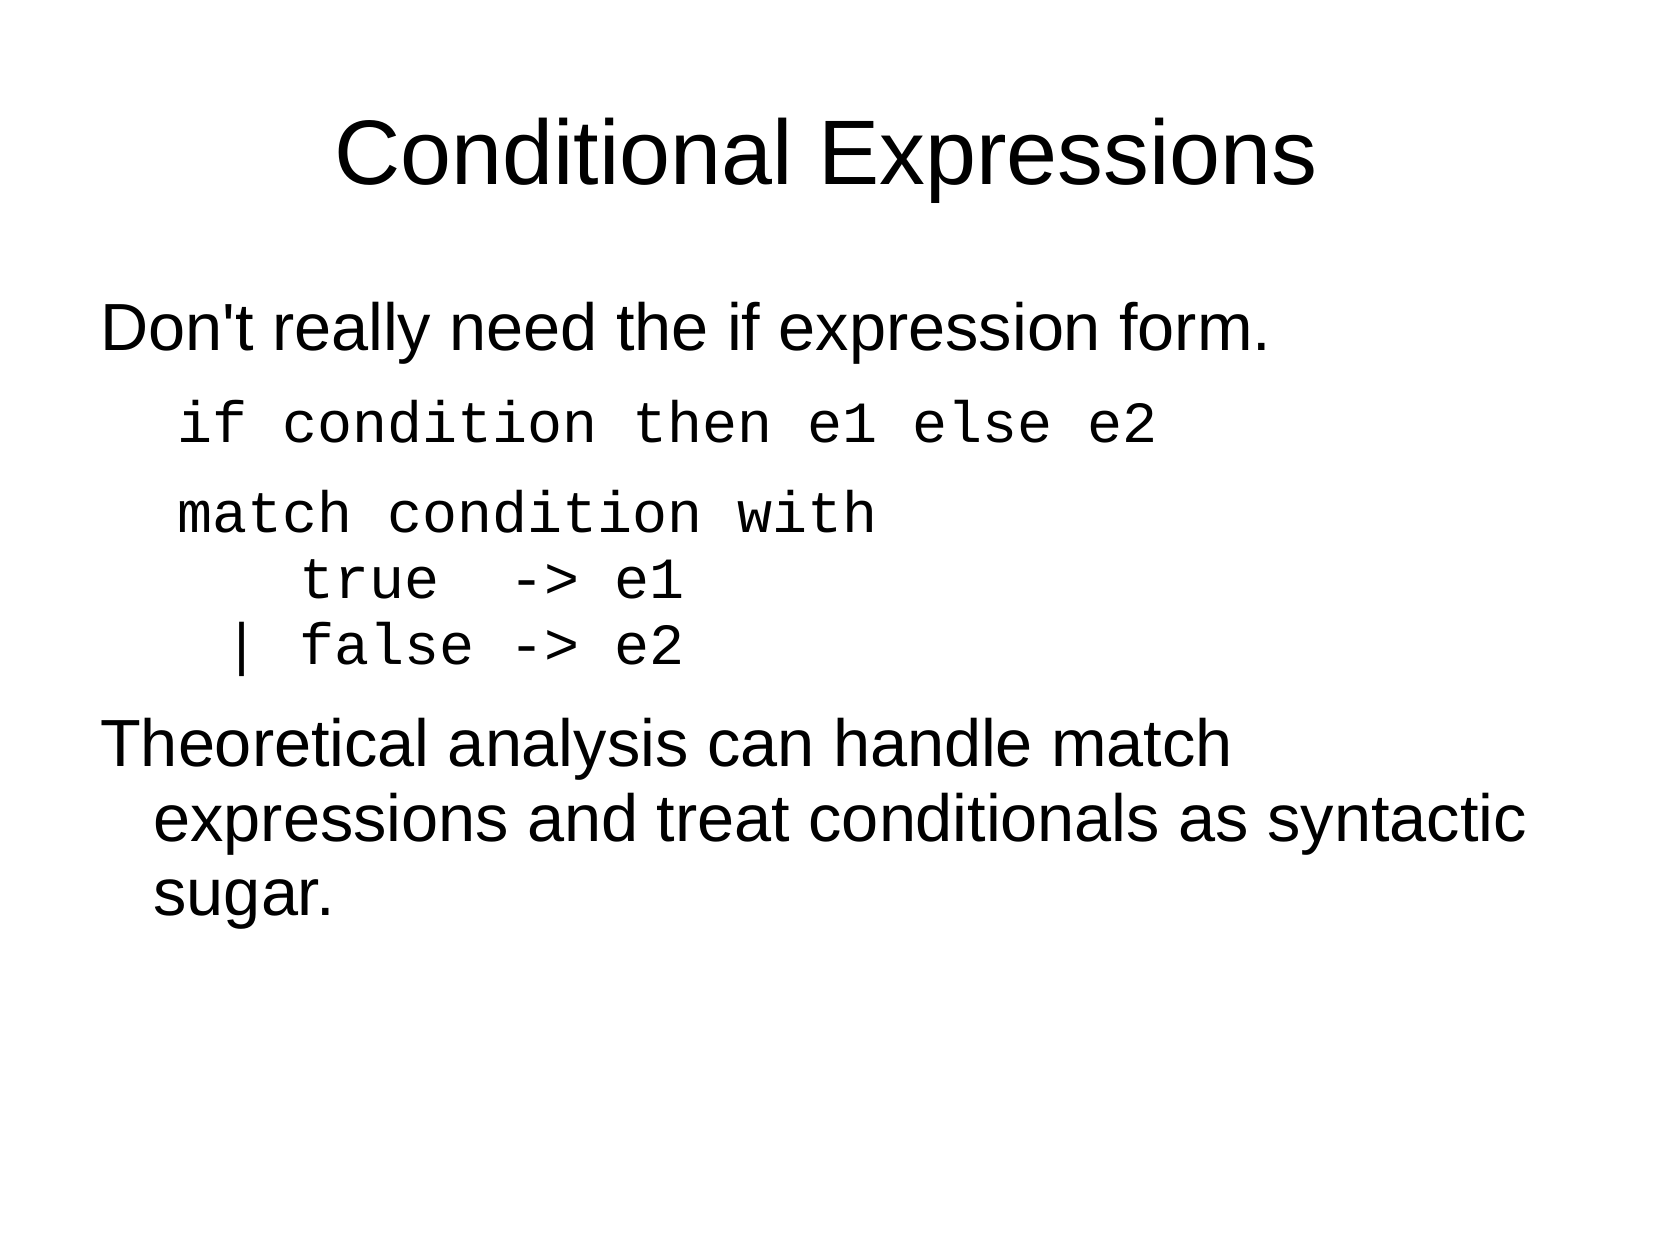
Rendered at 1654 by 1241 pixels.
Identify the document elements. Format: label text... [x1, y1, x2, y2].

title Conditional Expressions [82, 56, 1571, 250]
list Don't really need the if expression form. if condition then e1 else e2 match condition with true -> e1 | false -> e2 Theoretical analysis can handle match expressions and treat conditionals as syntactic sugar. [82, 290, 1571, 1094]
